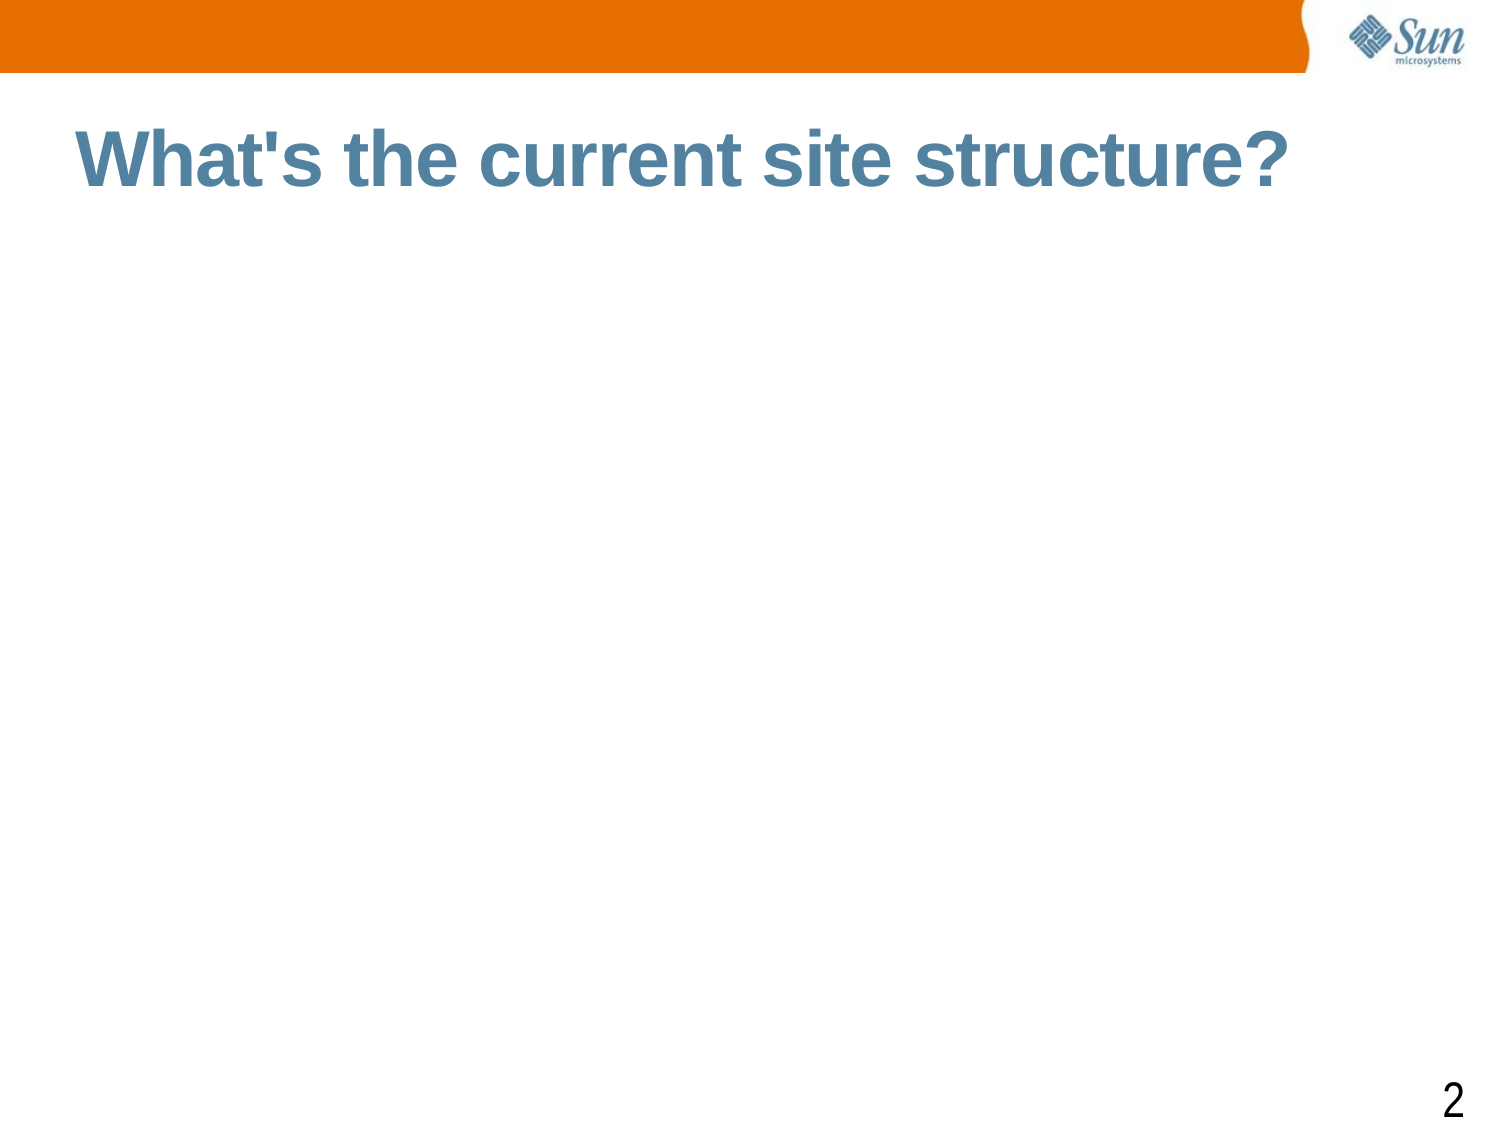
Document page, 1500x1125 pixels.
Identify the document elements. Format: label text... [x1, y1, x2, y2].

picture [0, 0, 1500, 73]
title What's the current site structure? [75, 123, 1437, 227]
